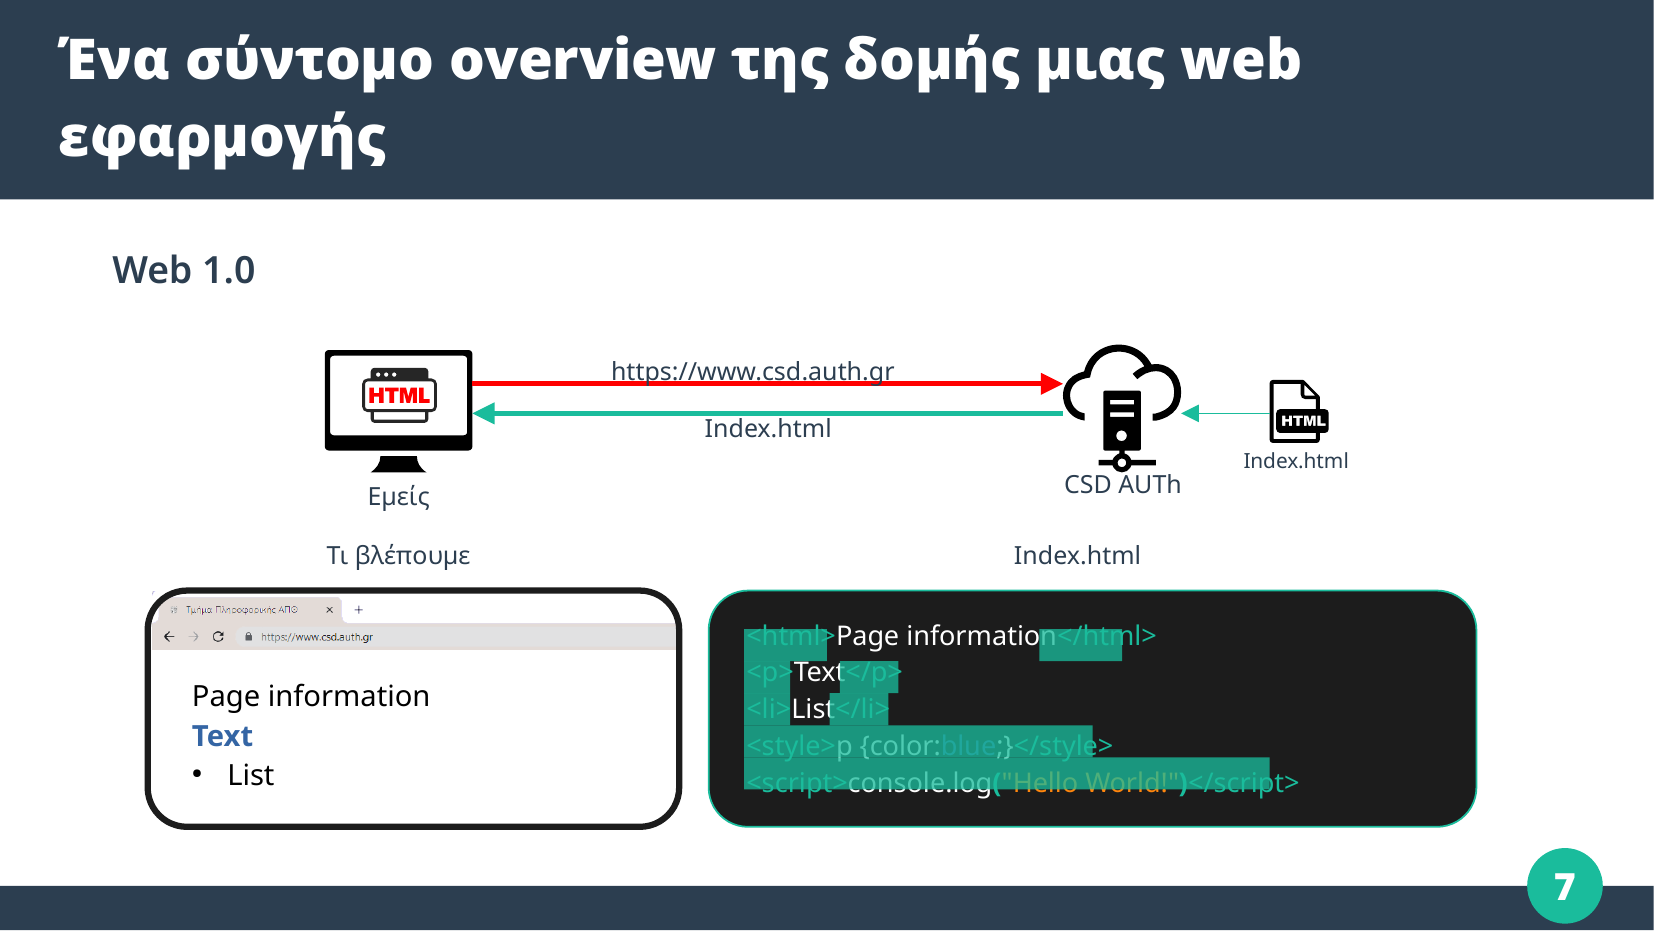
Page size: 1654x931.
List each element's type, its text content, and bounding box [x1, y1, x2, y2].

text_box [744, 629, 1270, 790]
text_box Εμείς [147, 472, 650, 519]
text_box [1039, 629, 1123, 662]
picture [651, 591, 680, 627]
list Web 1.0 [59, 243, 1595, 296]
text_box [708, 590, 1467, 827]
text_box https://www.csd.auth.gr [501, 347, 1004, 394]
picture [1062, 344, 1182, 437]
picture [1269, 379, 1329, 437]
title Ένα σύντομο overview της δομής μιας web εφαρμογής [59, 37, 1595, 156]
text_box Index.html [826, 531, 1329, 578]
picture [152, 591, 176, 610]
text_box Index.html [517, 404, 1020, 451]
text_box Τι βλέπουμε [147, 531, 650, 578]
text_box [1470, 608, 1477, 809]
text_box <html>Page information</html> <p>Text</p> <li>List</li> <style>p {color:blue;}</style> <script>console.log("Hello World!")</script> [731, 604, 1470, 813]
text_box CSD AUTh [872, 460, 1375, 508]
picture [324, 350, 473, 472]
text_box Index.html [1045, 437, 1548, 484]
text_box [147, 590, 680, 827]
